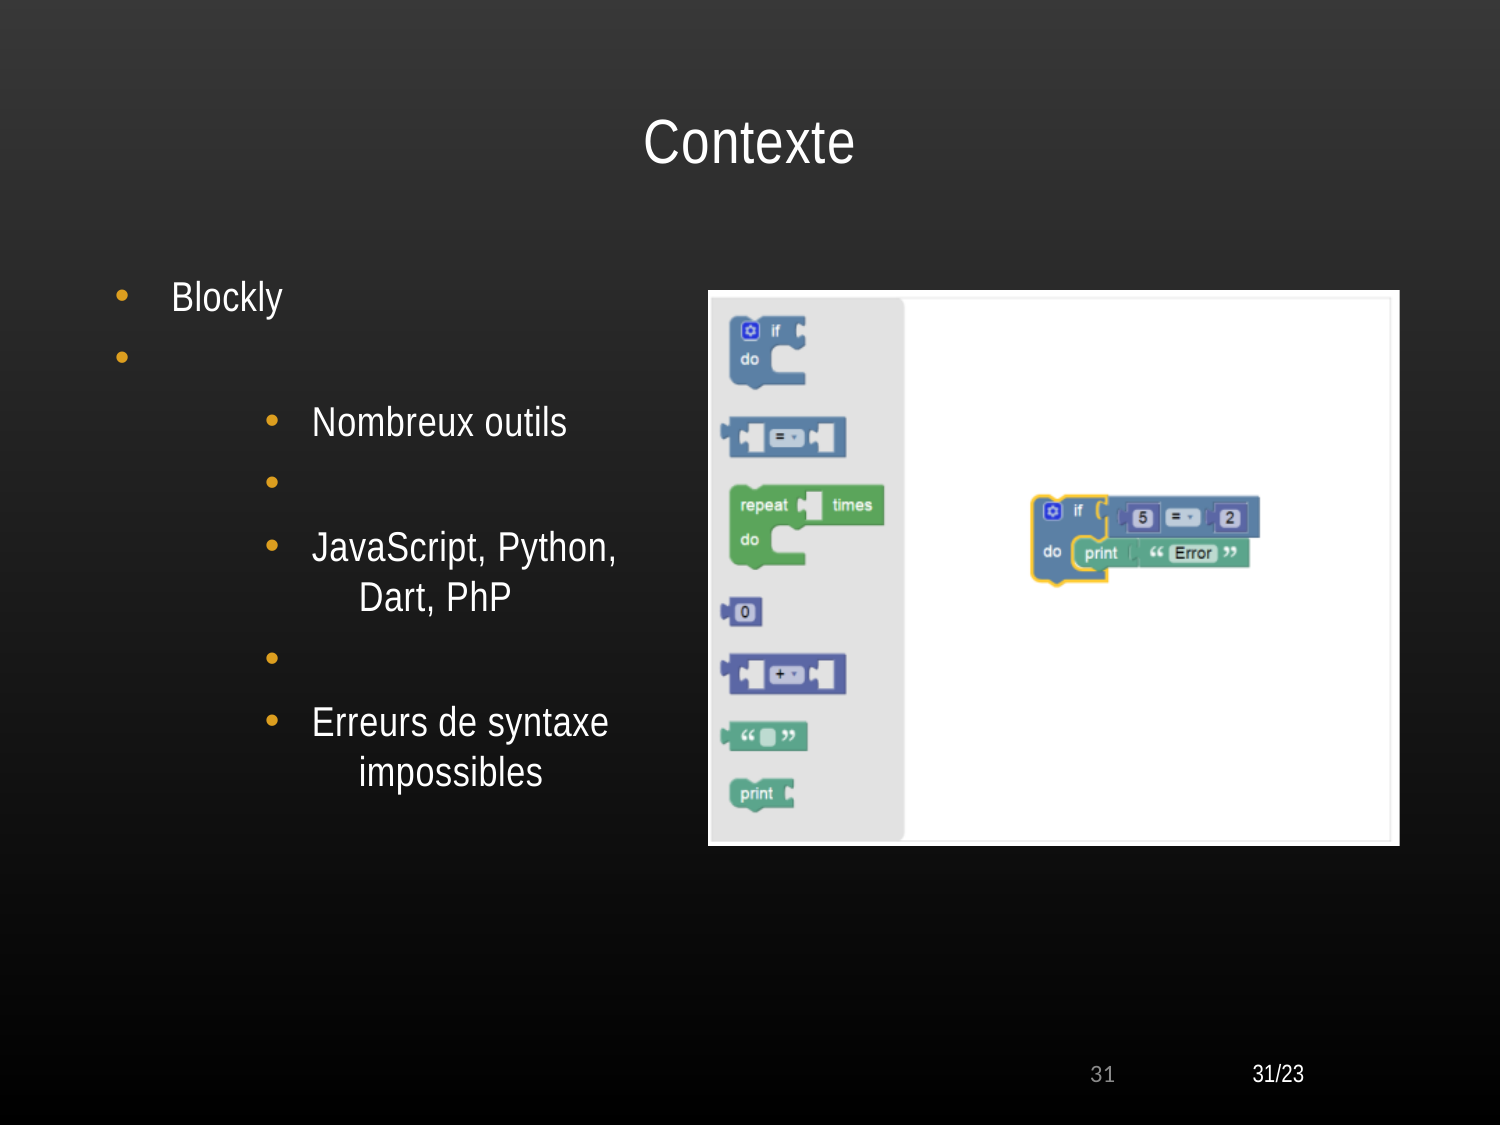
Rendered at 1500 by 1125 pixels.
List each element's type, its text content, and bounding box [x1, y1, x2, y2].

picture [708, 290, 1400, 846]
list Blockly Nombreux outils JavaScript, Python, Dart, PhP Erreurs de syntaxe impossibles [99, 262, 713, 938]
title Contexte [99, 45, 1400, 233]
text_box <numéro>/23 [1237, 1042, 1401, 1103]
